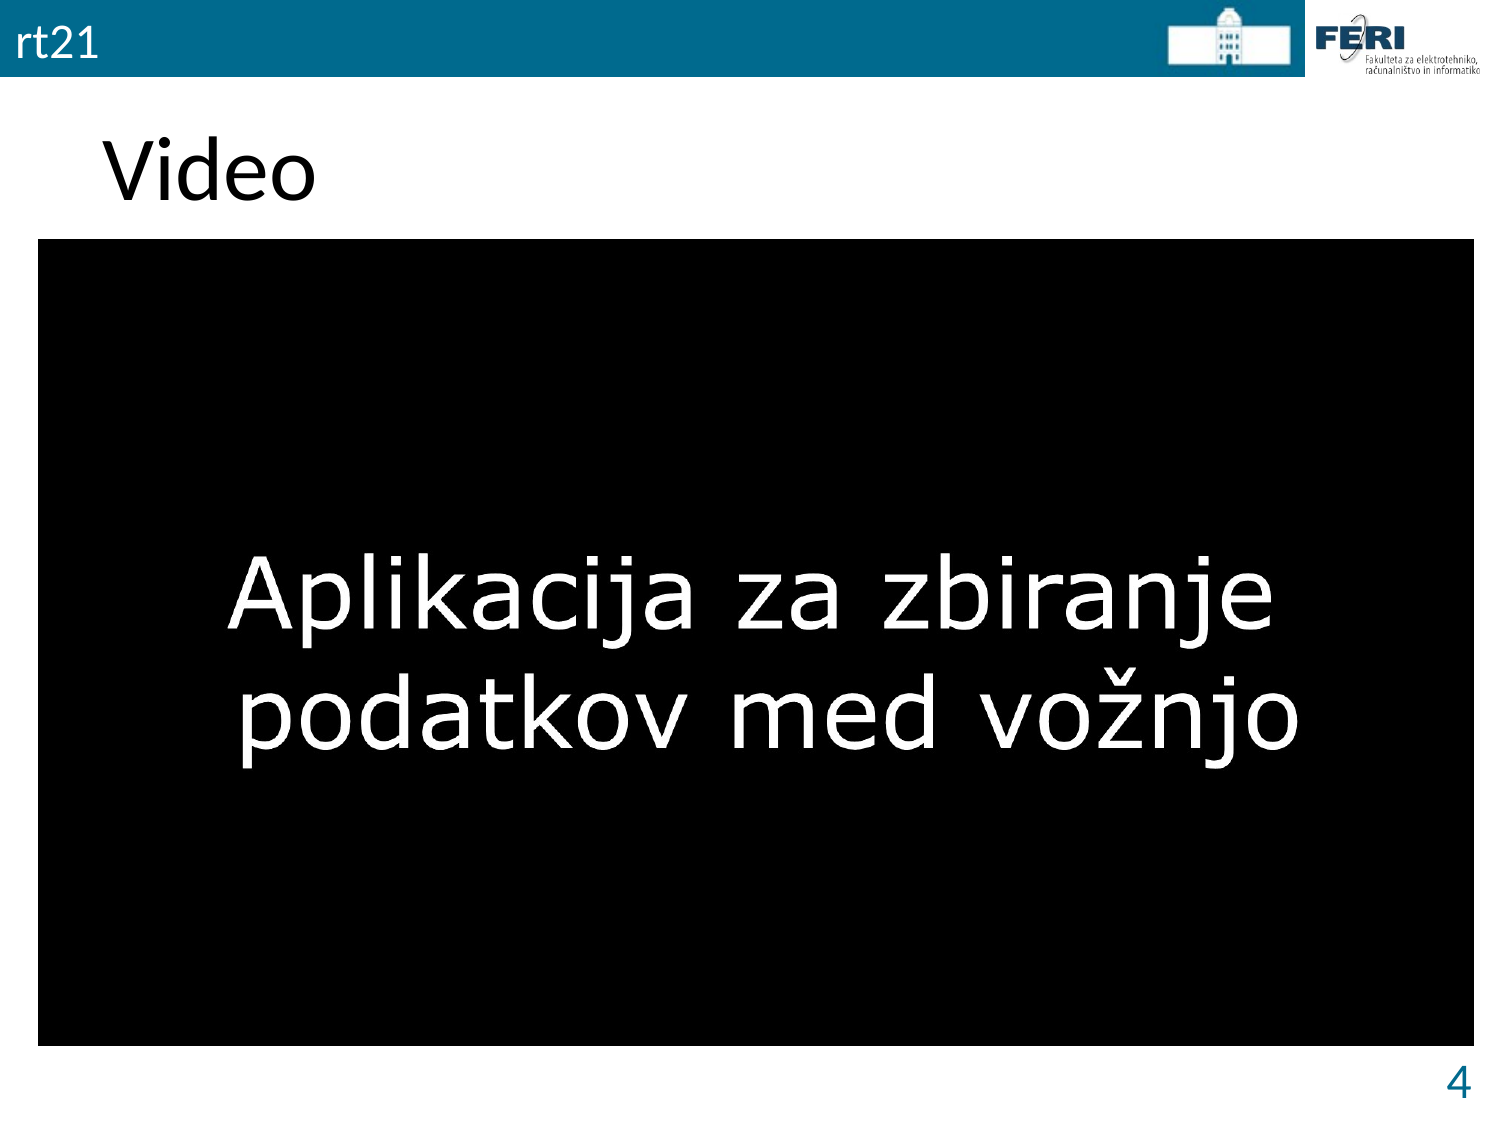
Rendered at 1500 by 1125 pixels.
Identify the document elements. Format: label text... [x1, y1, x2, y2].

slide_number <number> [1339, 1046, 1487, 1112]
picture [1316, 13, 1480, 74]
picture [1167, 7, 1292, 66]
footer rt21 [0, 0, 1117, 77]
text_box [37, 238, 1475, 1047]
title Video [87, 78, 1425, 238]
